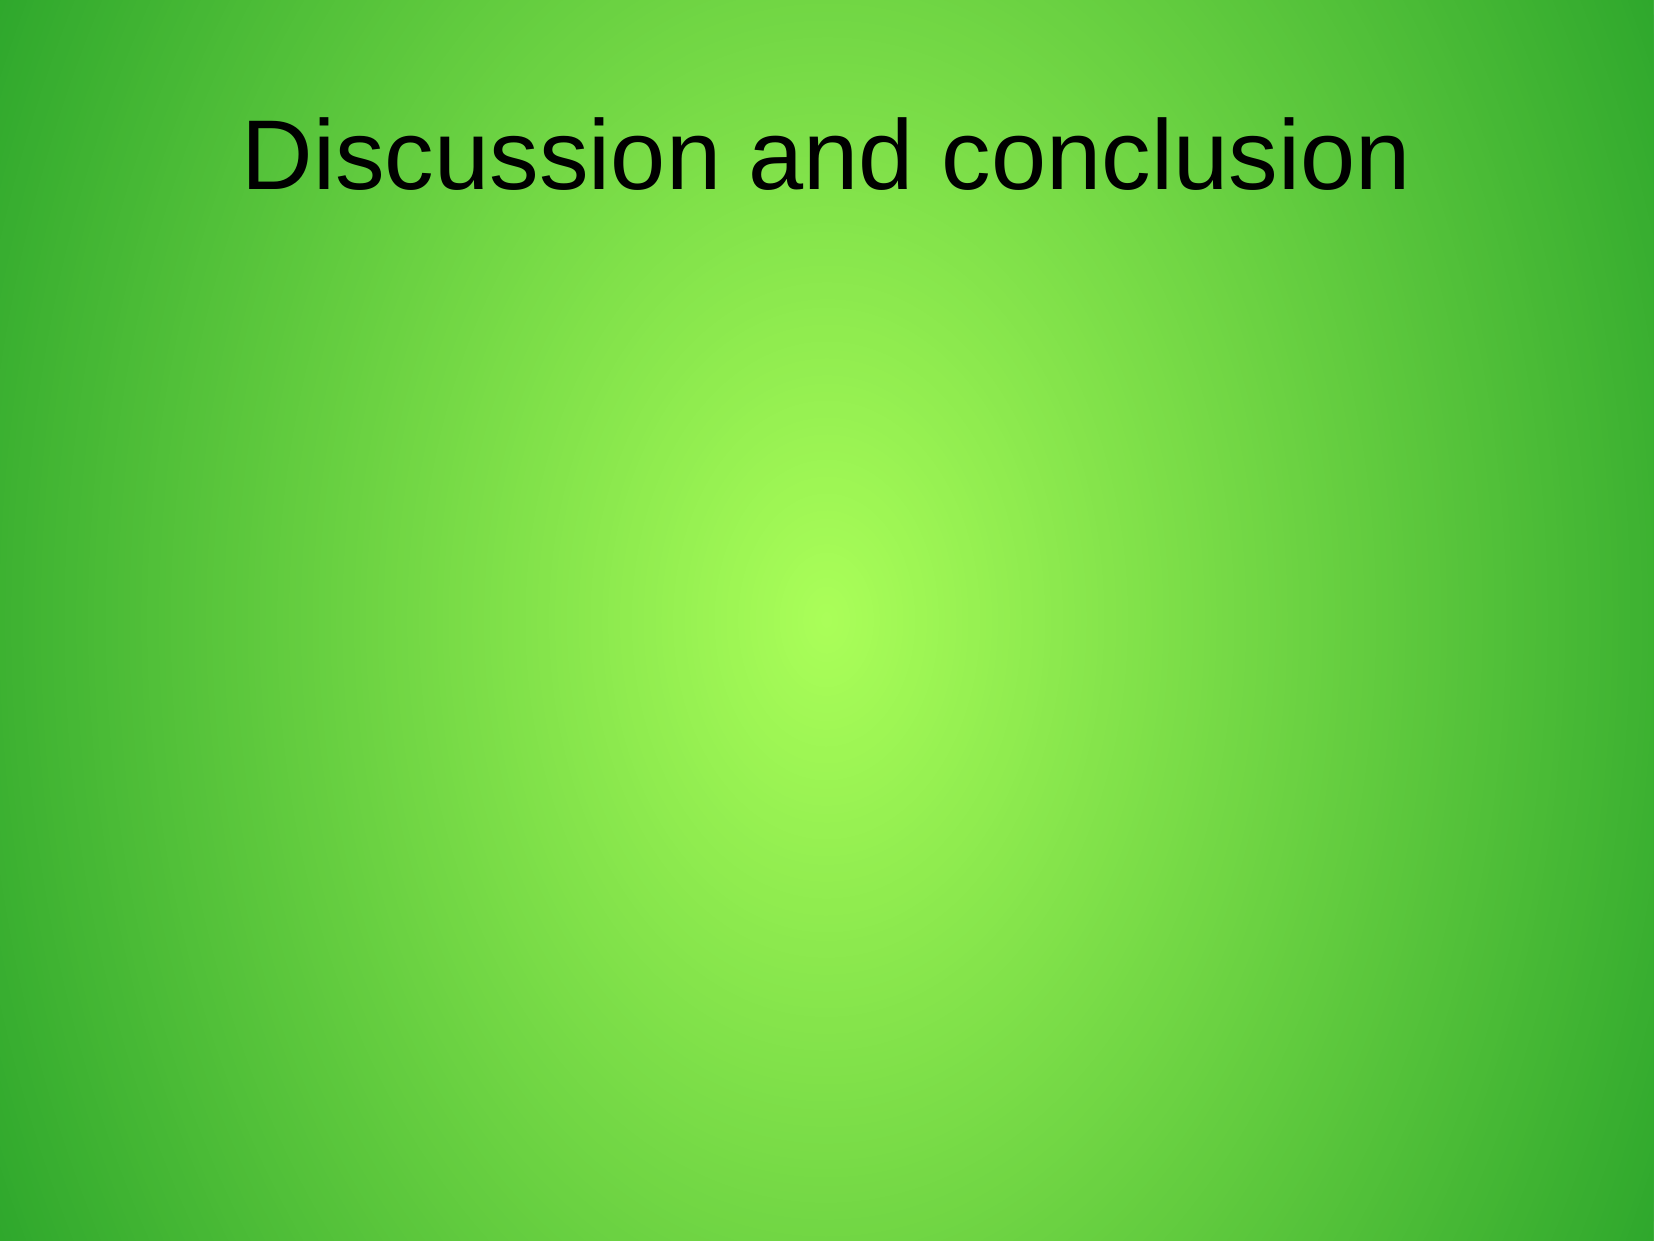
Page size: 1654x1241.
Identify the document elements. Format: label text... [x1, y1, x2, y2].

title Discussion and conclusion [82, 47, 1571, 252]
